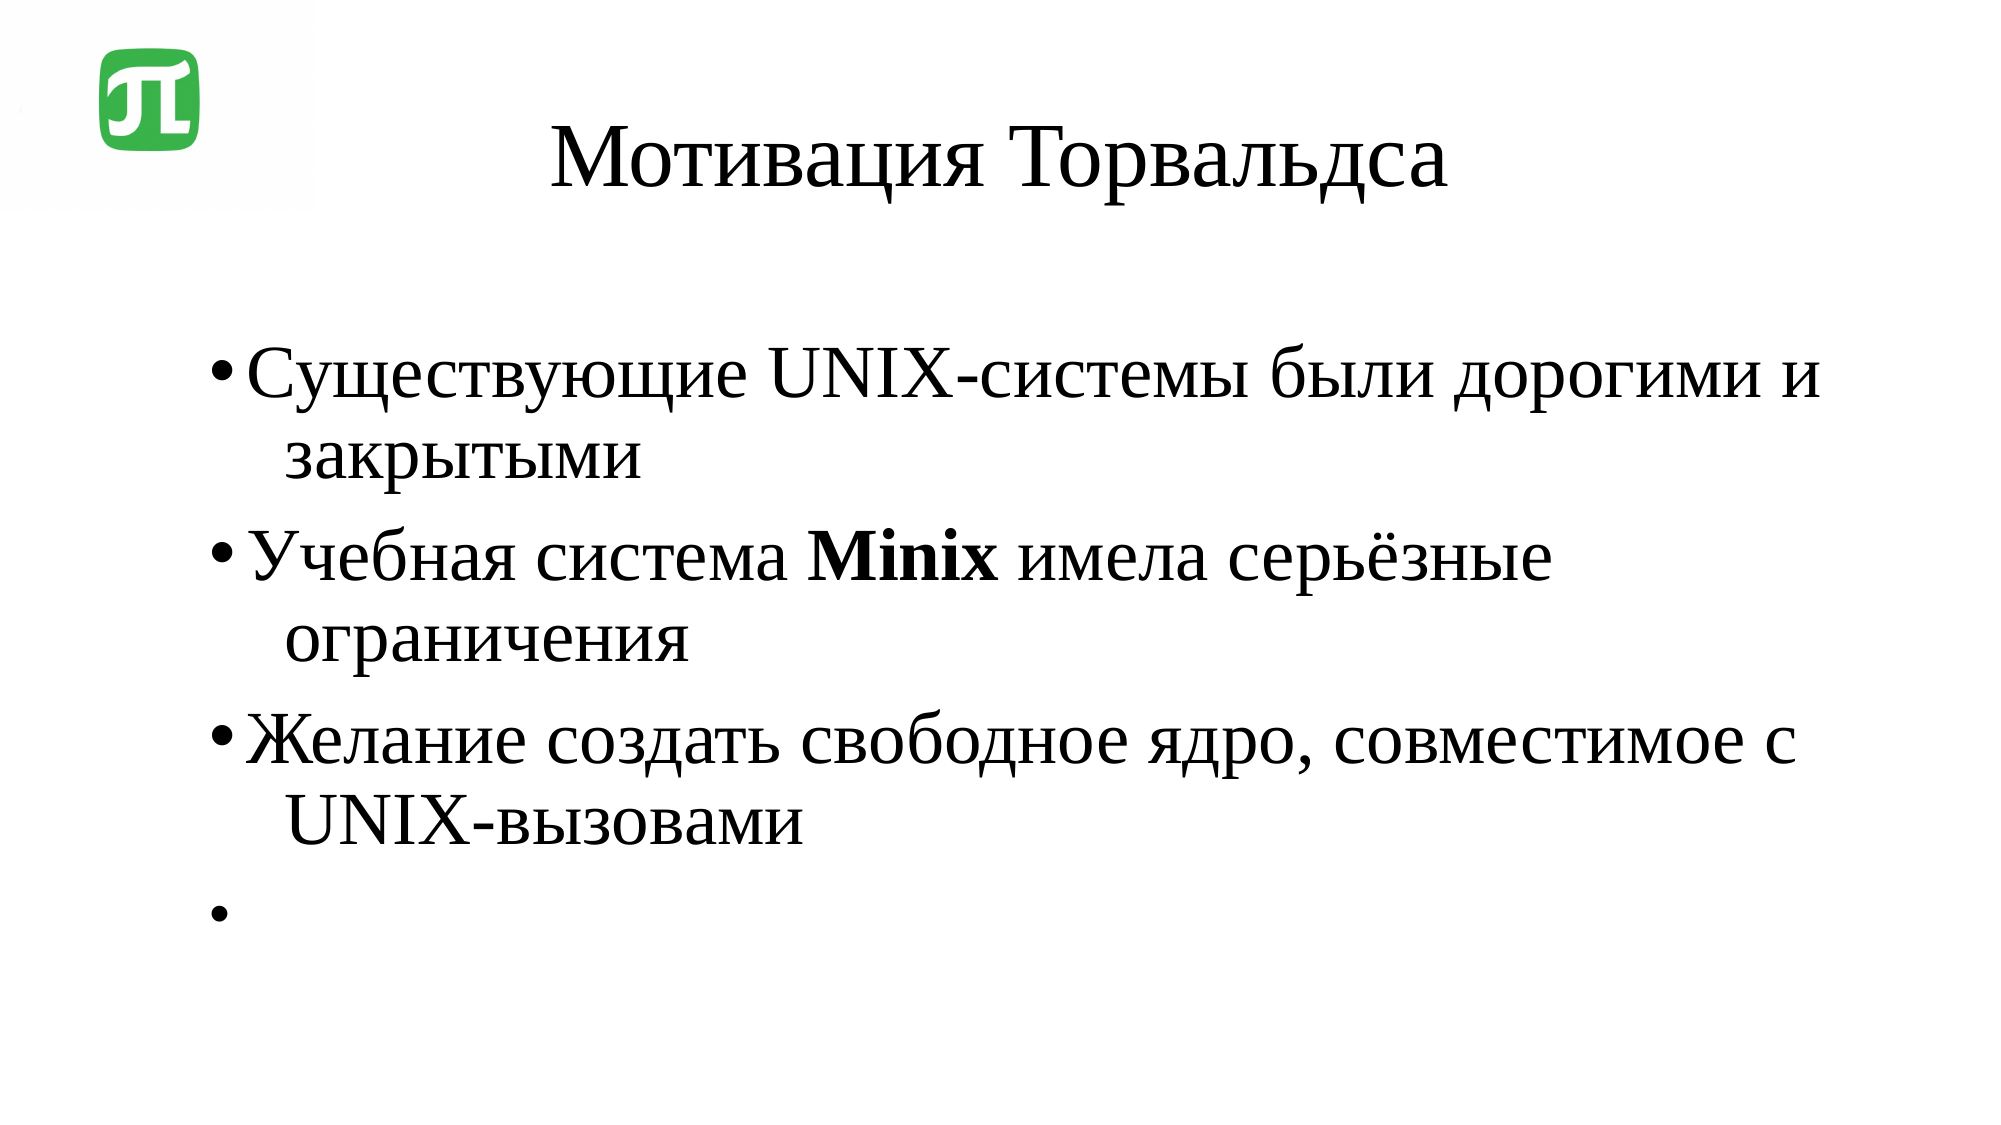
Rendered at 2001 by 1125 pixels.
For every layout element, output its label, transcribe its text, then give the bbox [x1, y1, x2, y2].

title Мотивация Торвальдса [137, 47, 1863, 266]
picture [0, 0, 315, 211]
list Существующие UNIX‑системы были дорогими и закрытыми Учебная система Minix имела серьёзные ограничения Желание создать свободное ядро, совместимое с UNIX‑вызовами [194, 325, 1920, 1040]
